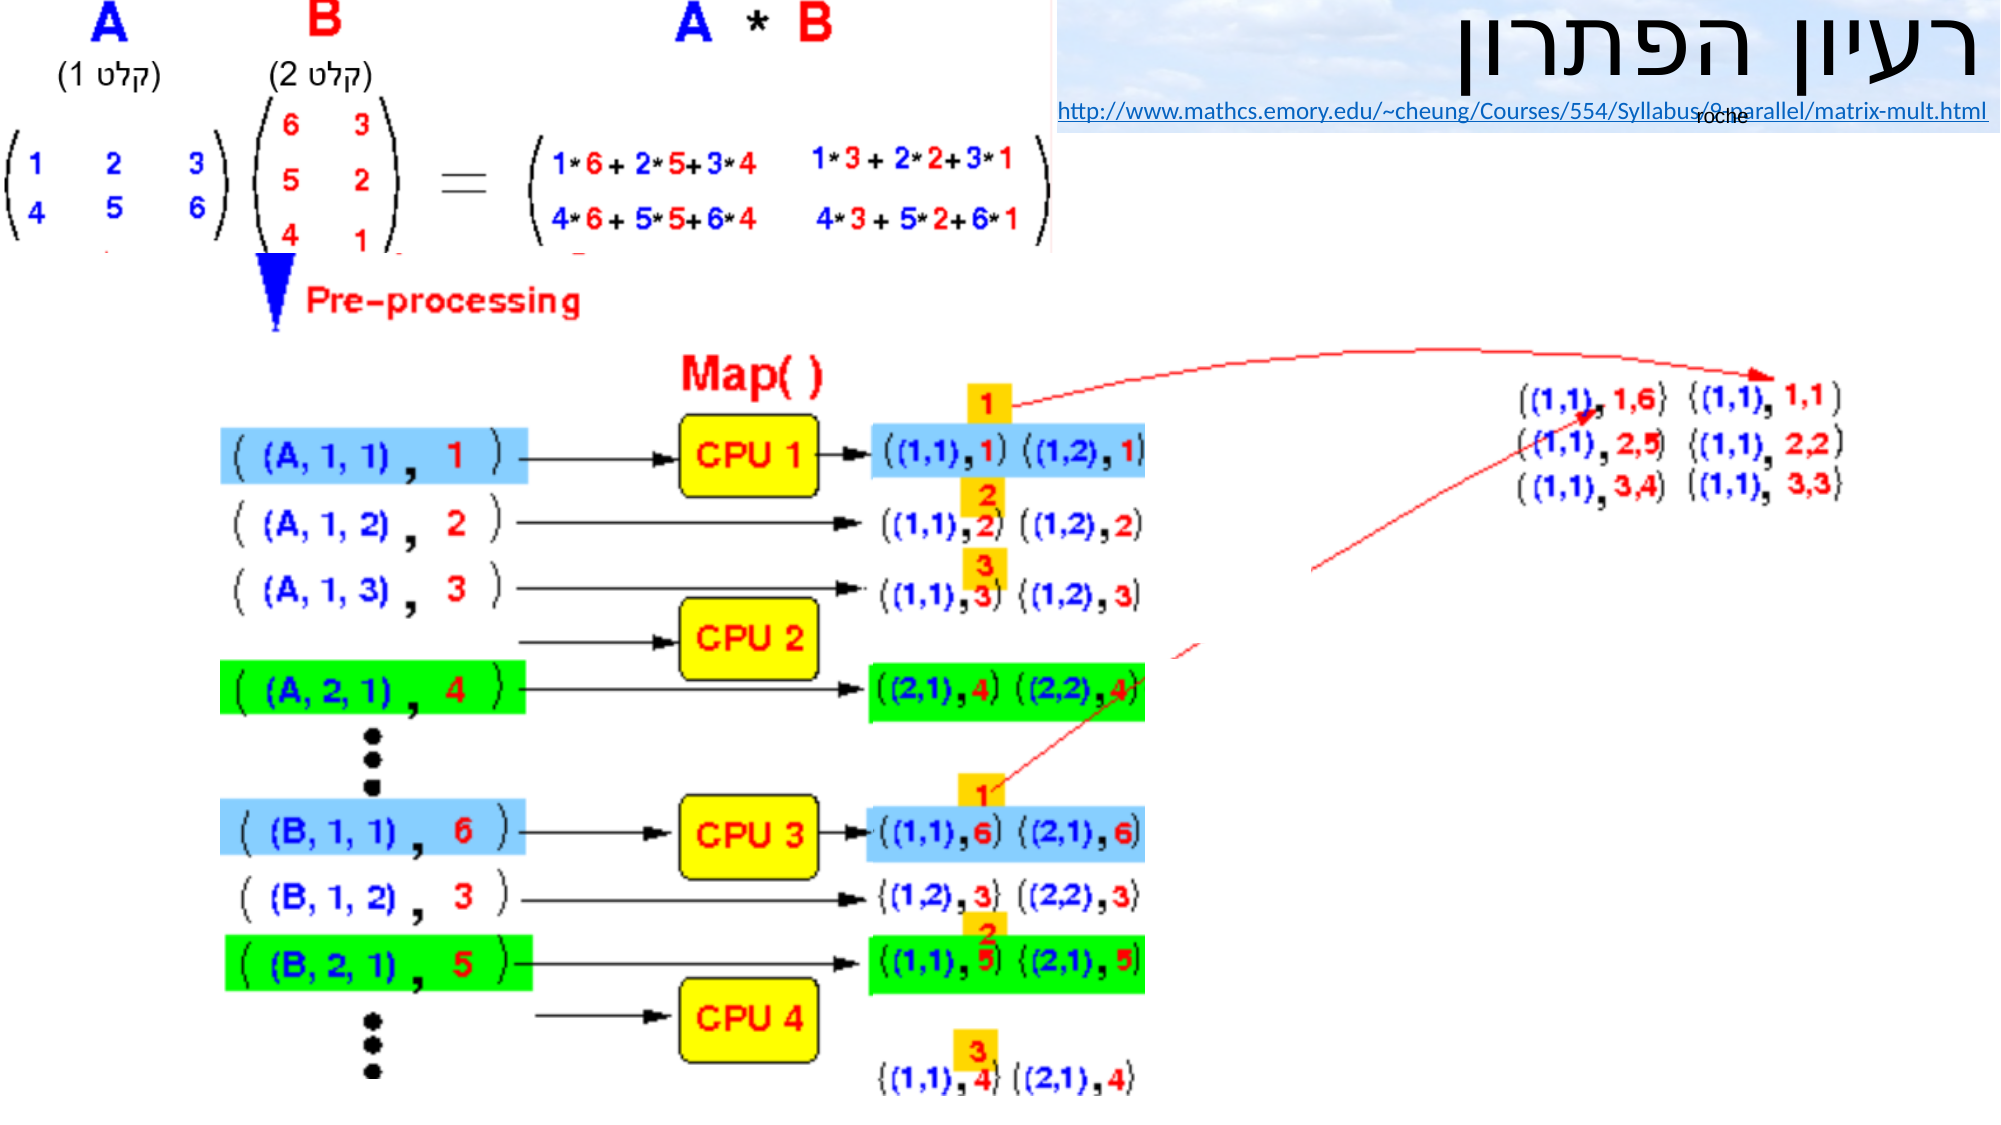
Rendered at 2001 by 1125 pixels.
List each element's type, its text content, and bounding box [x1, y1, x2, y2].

picture [0, 0, 1851, 1112]
text_box roche [1681, 97, 1764, 136]
text_box http://www.mathcs.emory.edu/~cheung/Courses/554/Syllabus/9-parallel/matrix-mult.html [1057, 122, 1681, 132]
title רעיון הפתרון [1057, 0, 2000, 86]
text_box http://www.mathcs.emory.edu/~cheung/Courses/554/Syllabus/9-parallel/matrix-mult.html [1057, 86, 2000, 132]
